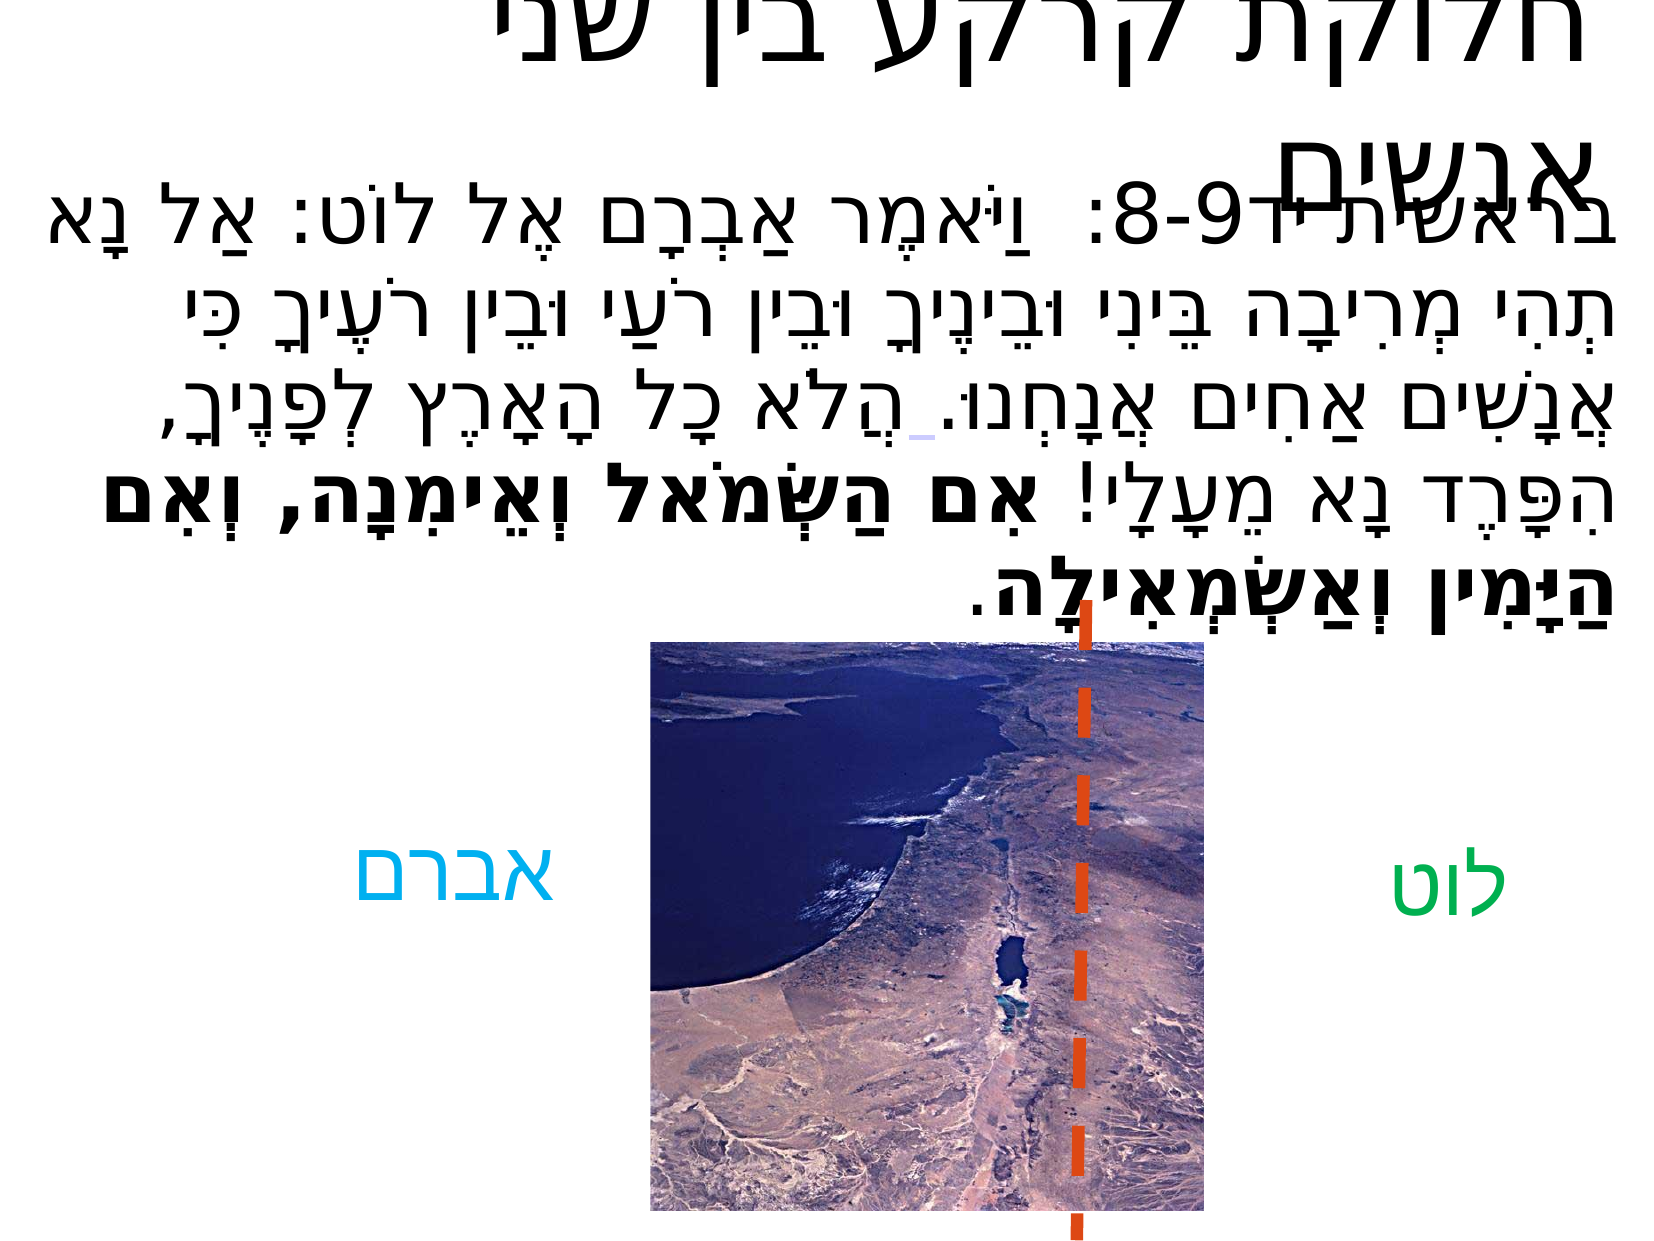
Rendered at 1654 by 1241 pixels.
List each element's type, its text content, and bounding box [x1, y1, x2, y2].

text_box [650, 642, 1204, 1211]
list בראשית יד8-9: וַיֹּאמֶר אַבְרָם אֶל לוֹט: אַל נָא תְהִי מְרִיבָה בֵּינִי וּבֵינֶיךָ וּבֵין רֹעַי וּבֵין רֹעֶיךָ כִּי אֲנָשִׁים אַחִים אֲנָחְנוּ. הֲלֹא כָל הָאָרֶץ לְפָנֶיךָ, הִפָּרֶד נָא מֵעָלָי! אִם הַשְּׂמֹאל וְאֵימִנָה, וְאִם הַיָּמִין וְאַשְׂמְאִילָה. [15, 165, 1621, 556]
text_box לוט [1290, 825, 1524, 970]
title חלוקת קרקע בין שני אנשים [225, 6, 1654, 166]
text_box אברם [240, 810, 571, 931]
